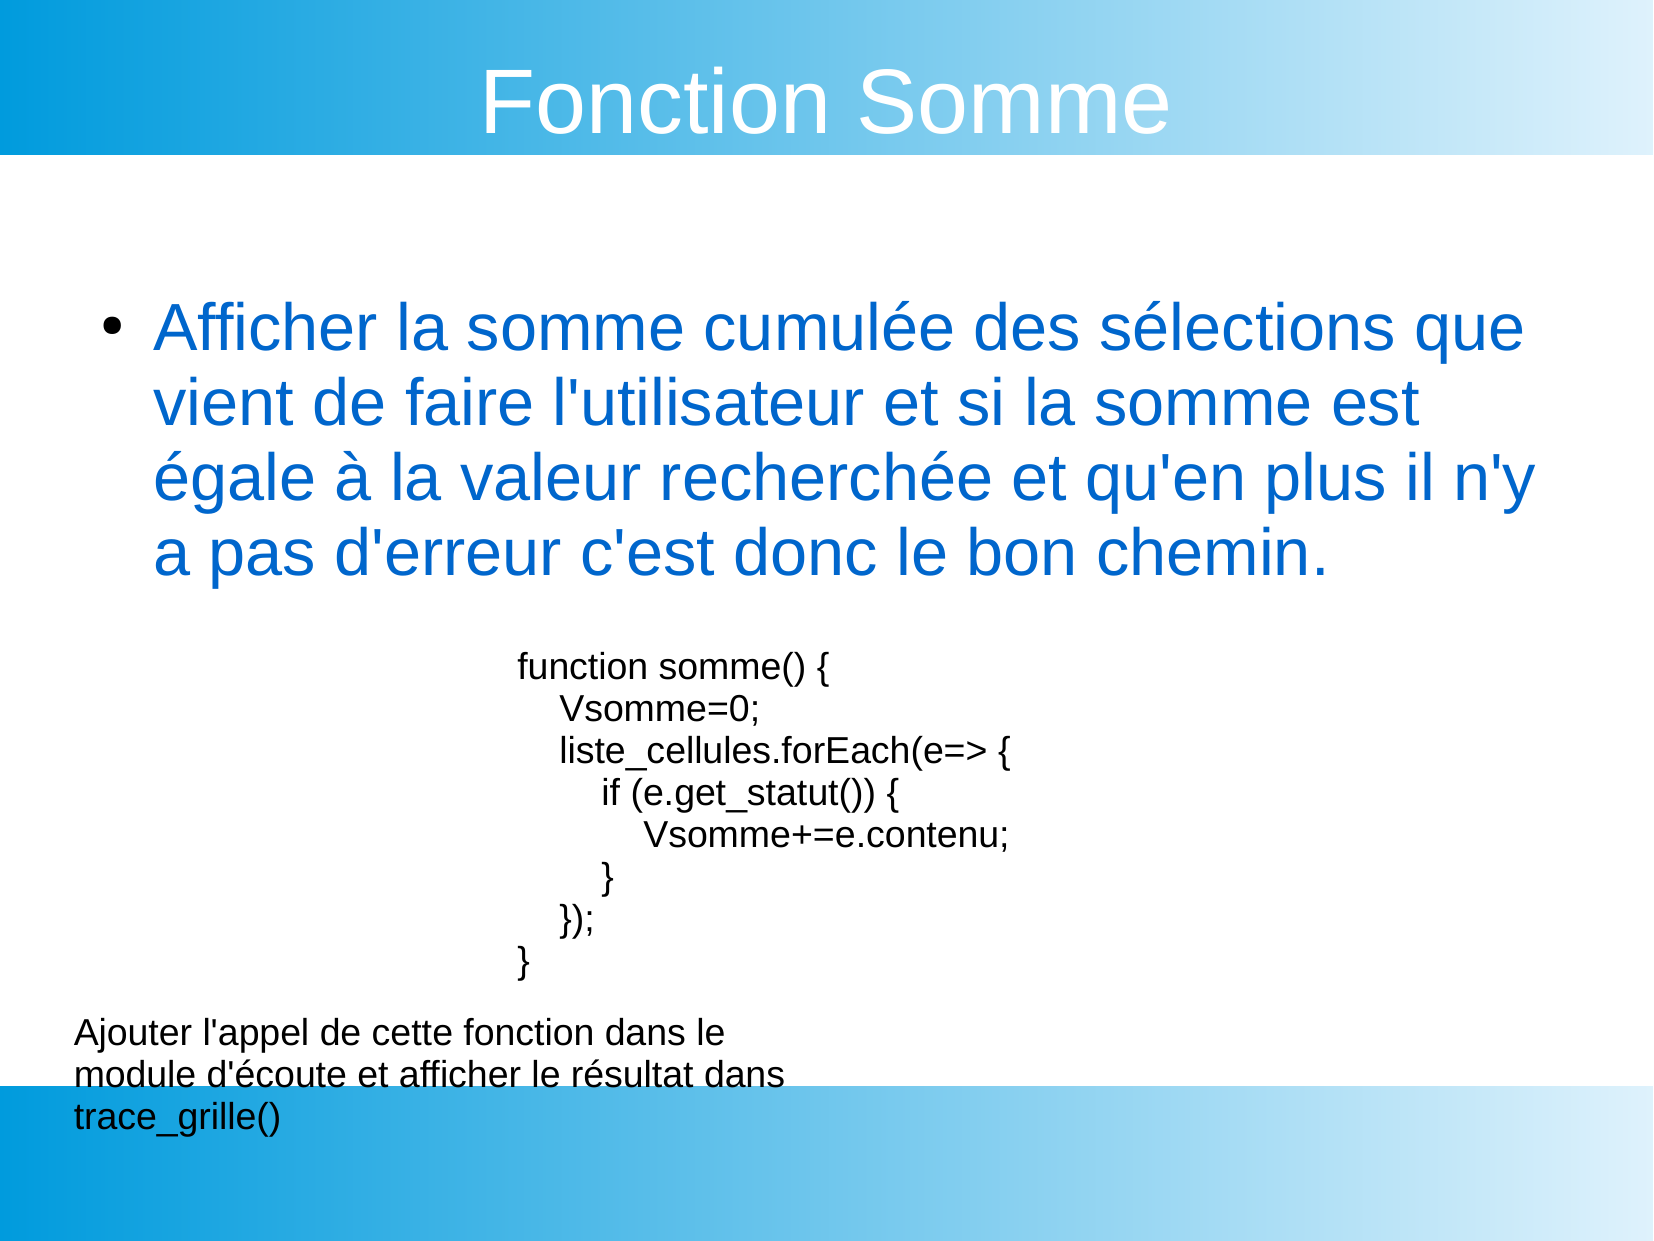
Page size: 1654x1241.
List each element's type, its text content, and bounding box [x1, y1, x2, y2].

list Afficher la somme cumulée des sélections que vient de faire l'utilisateur et si la somme est égale à la valeur recherchée et qu'en plus il n'y a pas d'erreur c'est donc le bon chemin. [82, 290, 1571, 1010]
title Fonction Somme [82, 49, 1571, 155]
text_box Ajouter l'appel de cette fonction dans le module d'écoute et afficher le résultat dans trace_grille() [59, 1003, 863, 1145]
text_box function somme() { Vsomme=0; liste_cellules.forEach(e=> { if (e.get_statut()) { Vsomme+=e.contenu; } }); } [460, 637, 1453, 989]
